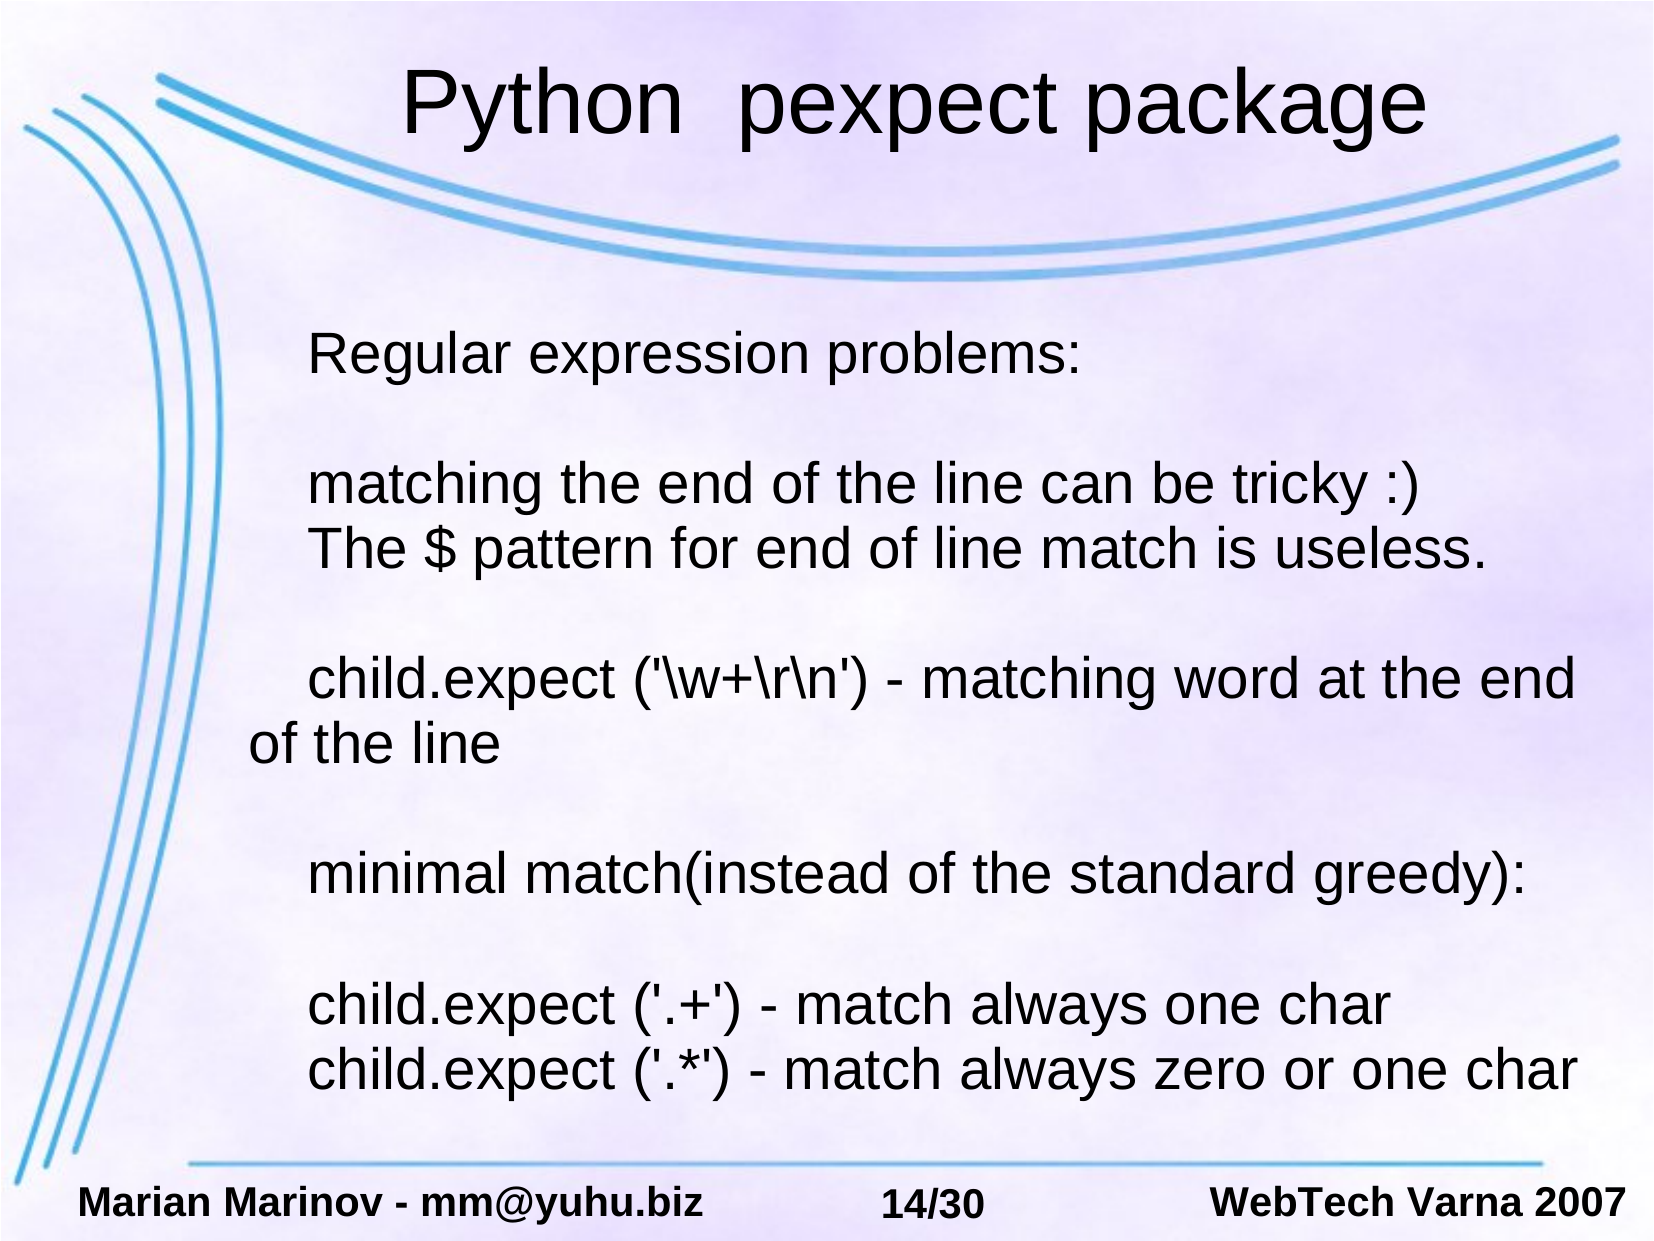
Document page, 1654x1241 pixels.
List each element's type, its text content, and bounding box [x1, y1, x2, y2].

title Python pexpect package [82, 49, 1571, 257]
text_box Marian Marinov - mm@yuhu.biz [62, 1171, 720, 1233]
subtitle Regular expression problems: matching the end of the line can be tricky :) The $ pattern for end of line match is useless. child.expect ('\w+\r\n') - matching word at the end of the line minimal match(instead of the standard greedy): child.expect ('.+') - match always one char child.expect ('.*') - match always zero or one char [82, 302, 1654, 1121]
picture [1, 1, 1654, 1241]
text_box WebTech Varna 2007 [1194, 1171, 1643, 1233]
text_box 14/30 [866, 1172, 1001, 1235]
